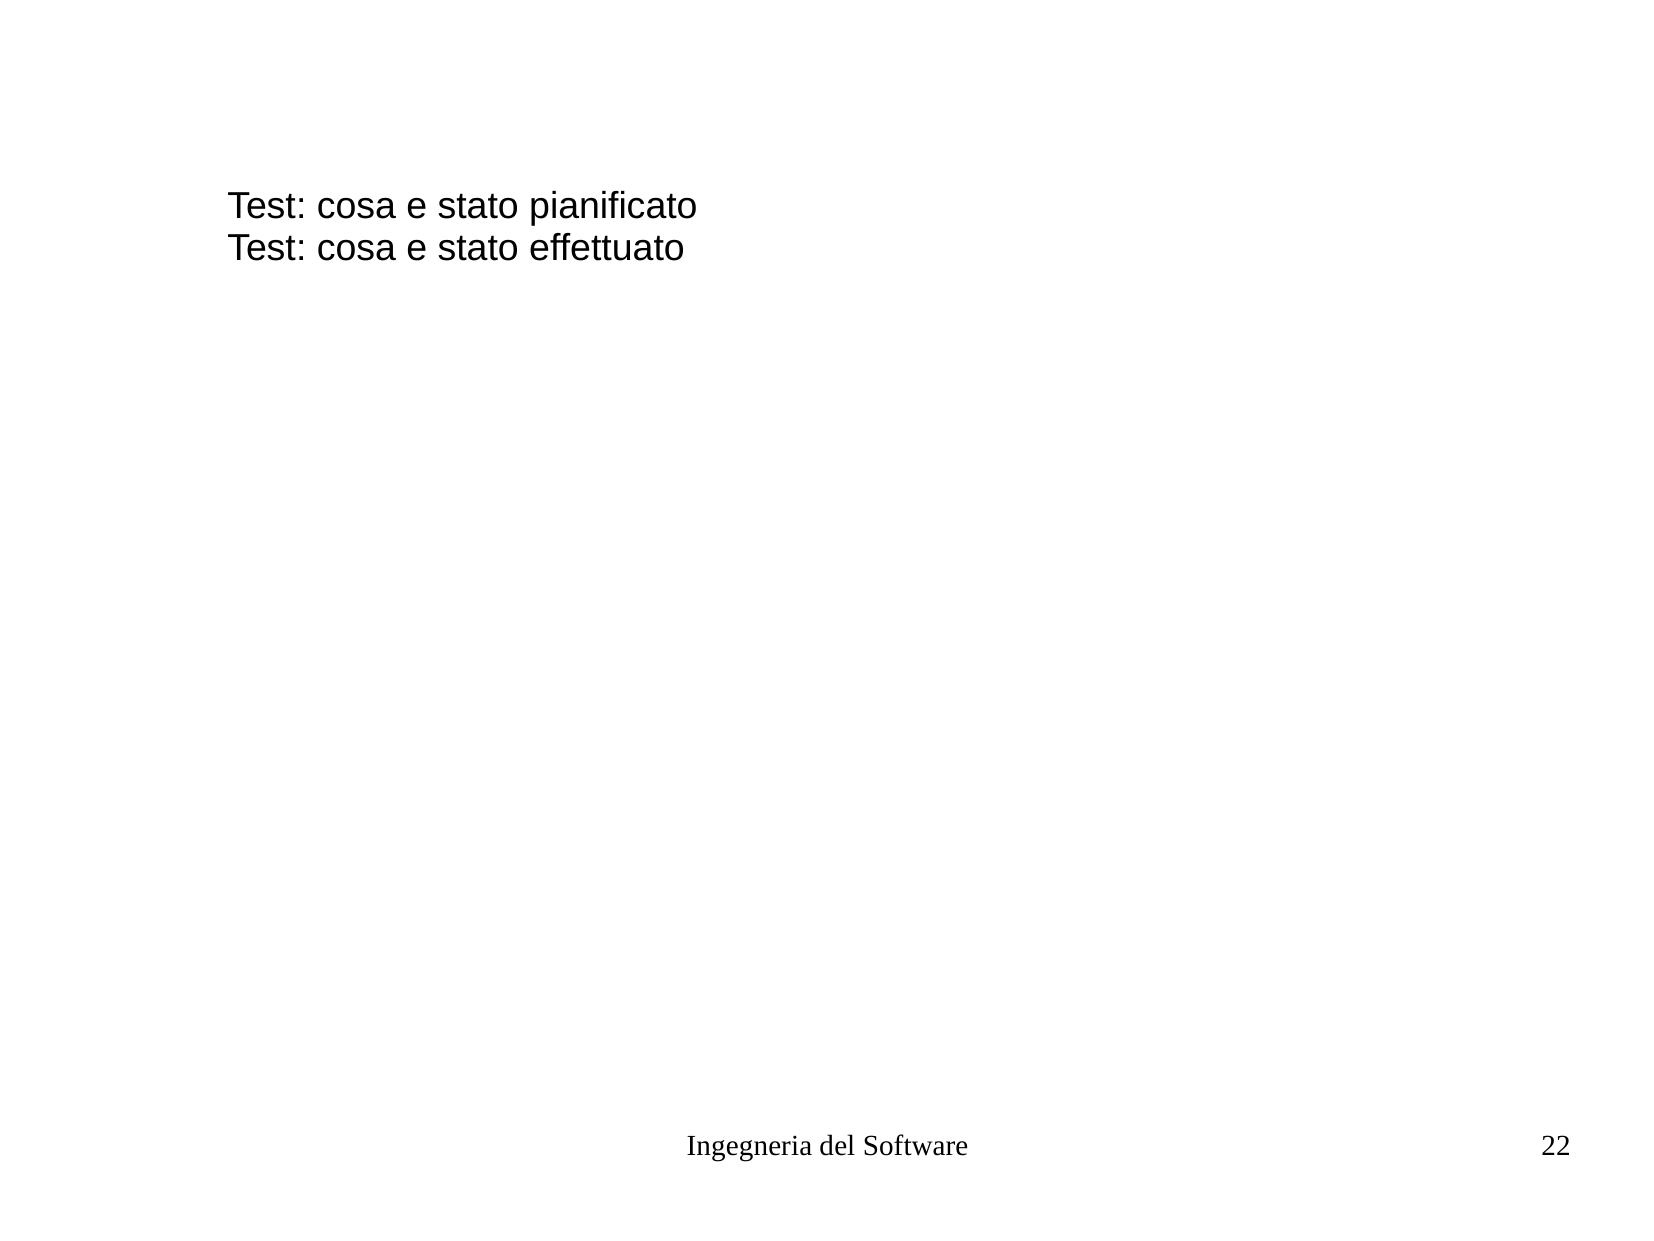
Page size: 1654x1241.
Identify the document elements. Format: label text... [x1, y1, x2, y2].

text_box Test: cosa e stato pianificato Test: cosa e stato effettuato [212, 177, 713, 276]
